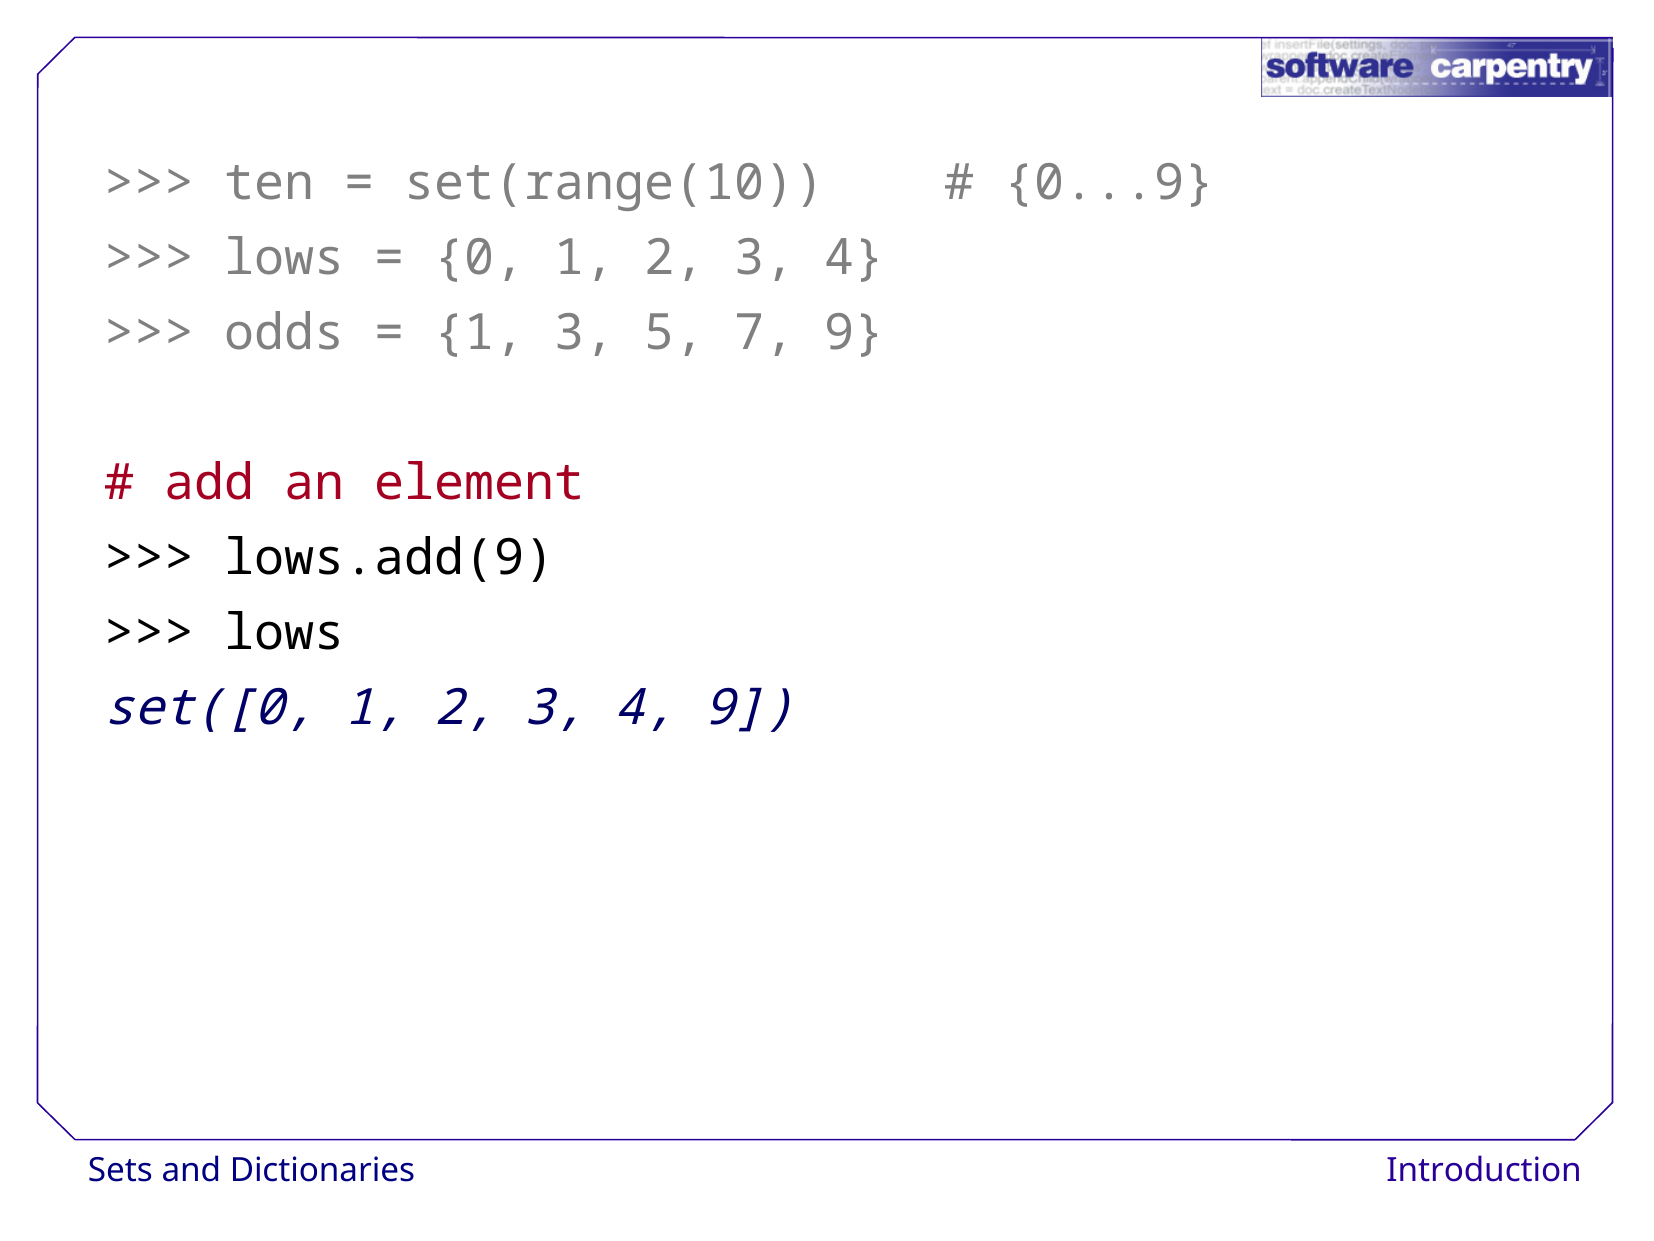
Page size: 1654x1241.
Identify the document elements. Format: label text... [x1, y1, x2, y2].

text_box >>> ten = set(range(10)) # {0...9} >>> lows = {0, 1, 2, 3, 4} >>> odds = {1, 3, 5, 7, 9} # add an element >>> lows.add(9) >>> lows set([0, 1, 2, 3, 4, 9]) [89, 126, 1512, 971]
picture [1261, 39, 1613, 97]
